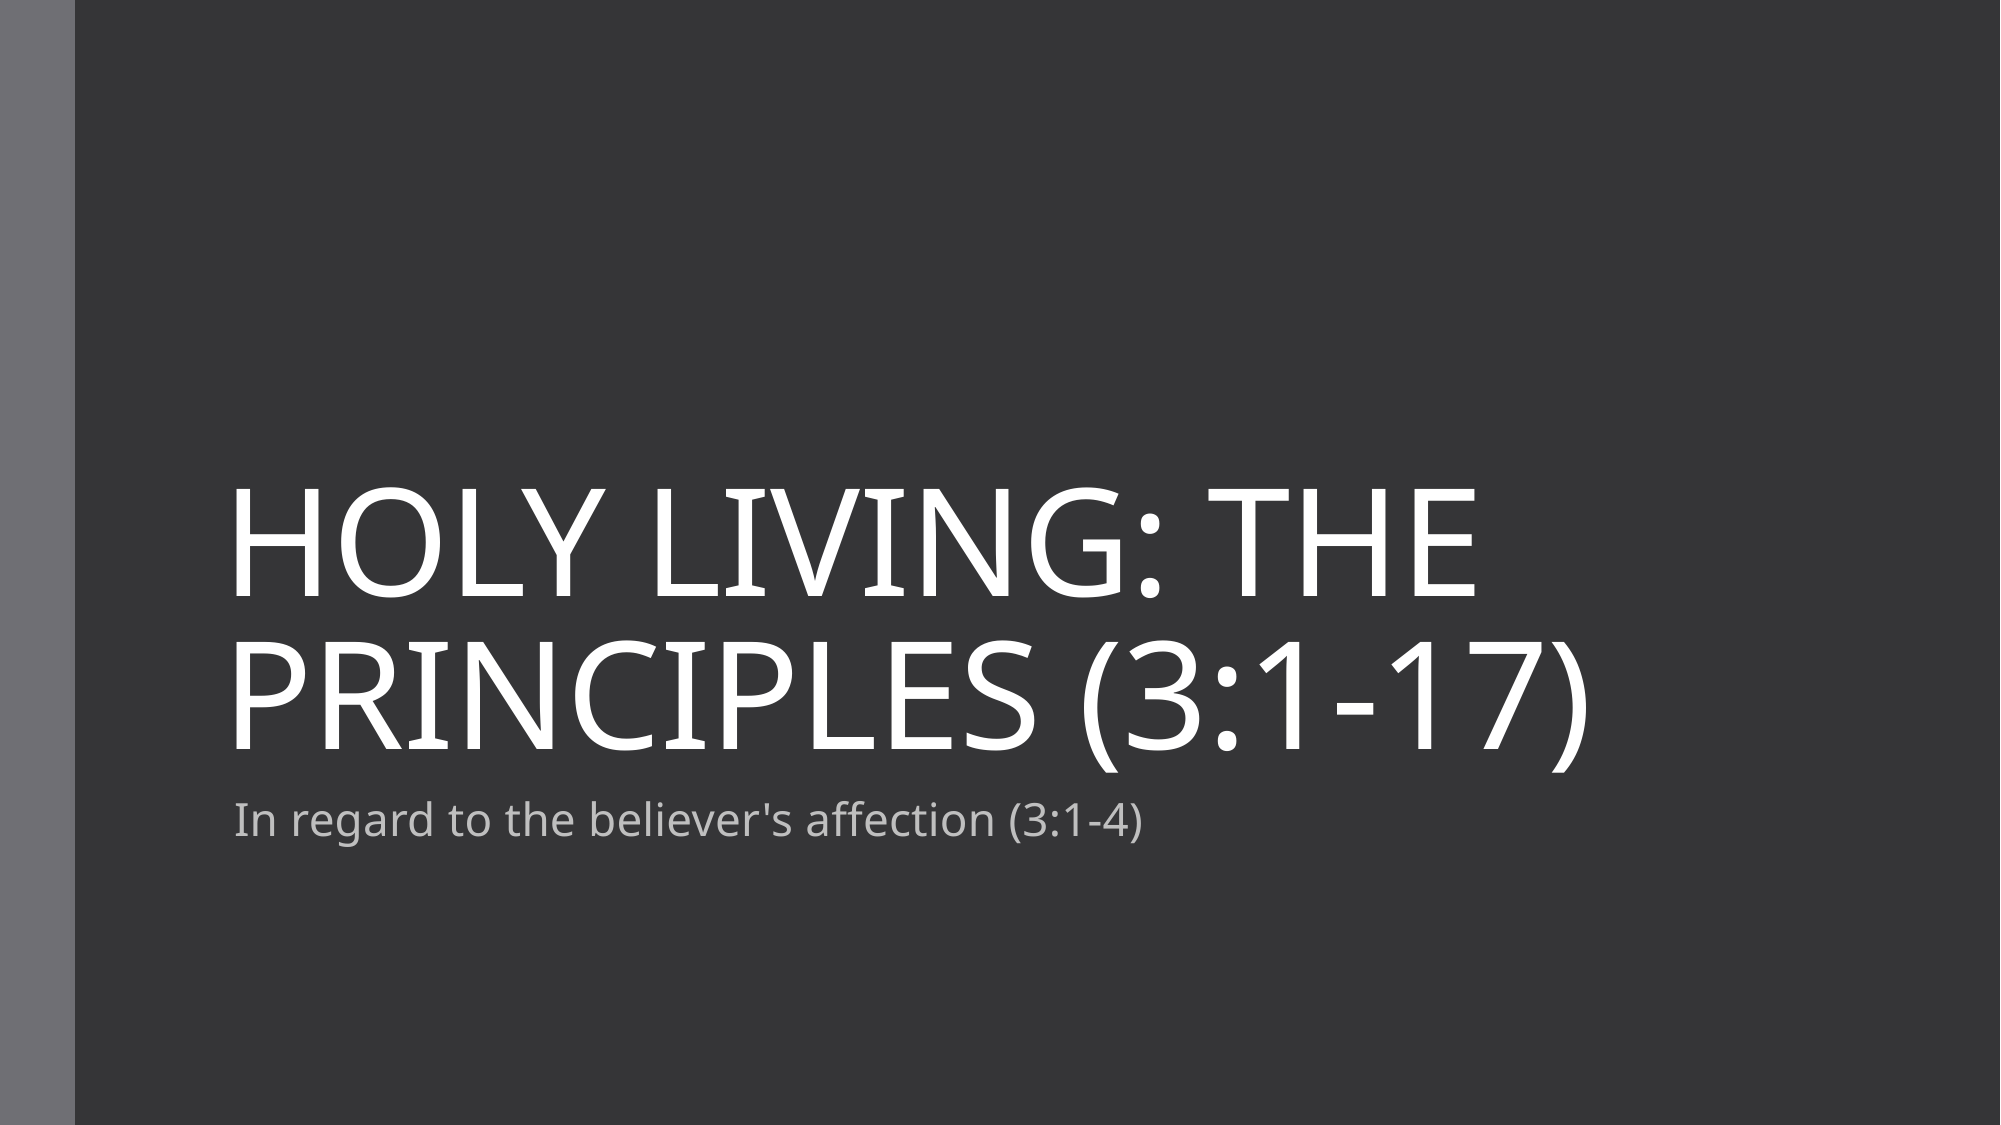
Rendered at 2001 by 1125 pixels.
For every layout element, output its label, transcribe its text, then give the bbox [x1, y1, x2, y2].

subtitle In regard to the believer's affection (3:1-4) [206, 787, 1752, 1066]
title HOLY LIVING: THE PRINCIPLES (3:1-17) [206, 124, 1752, 787]
